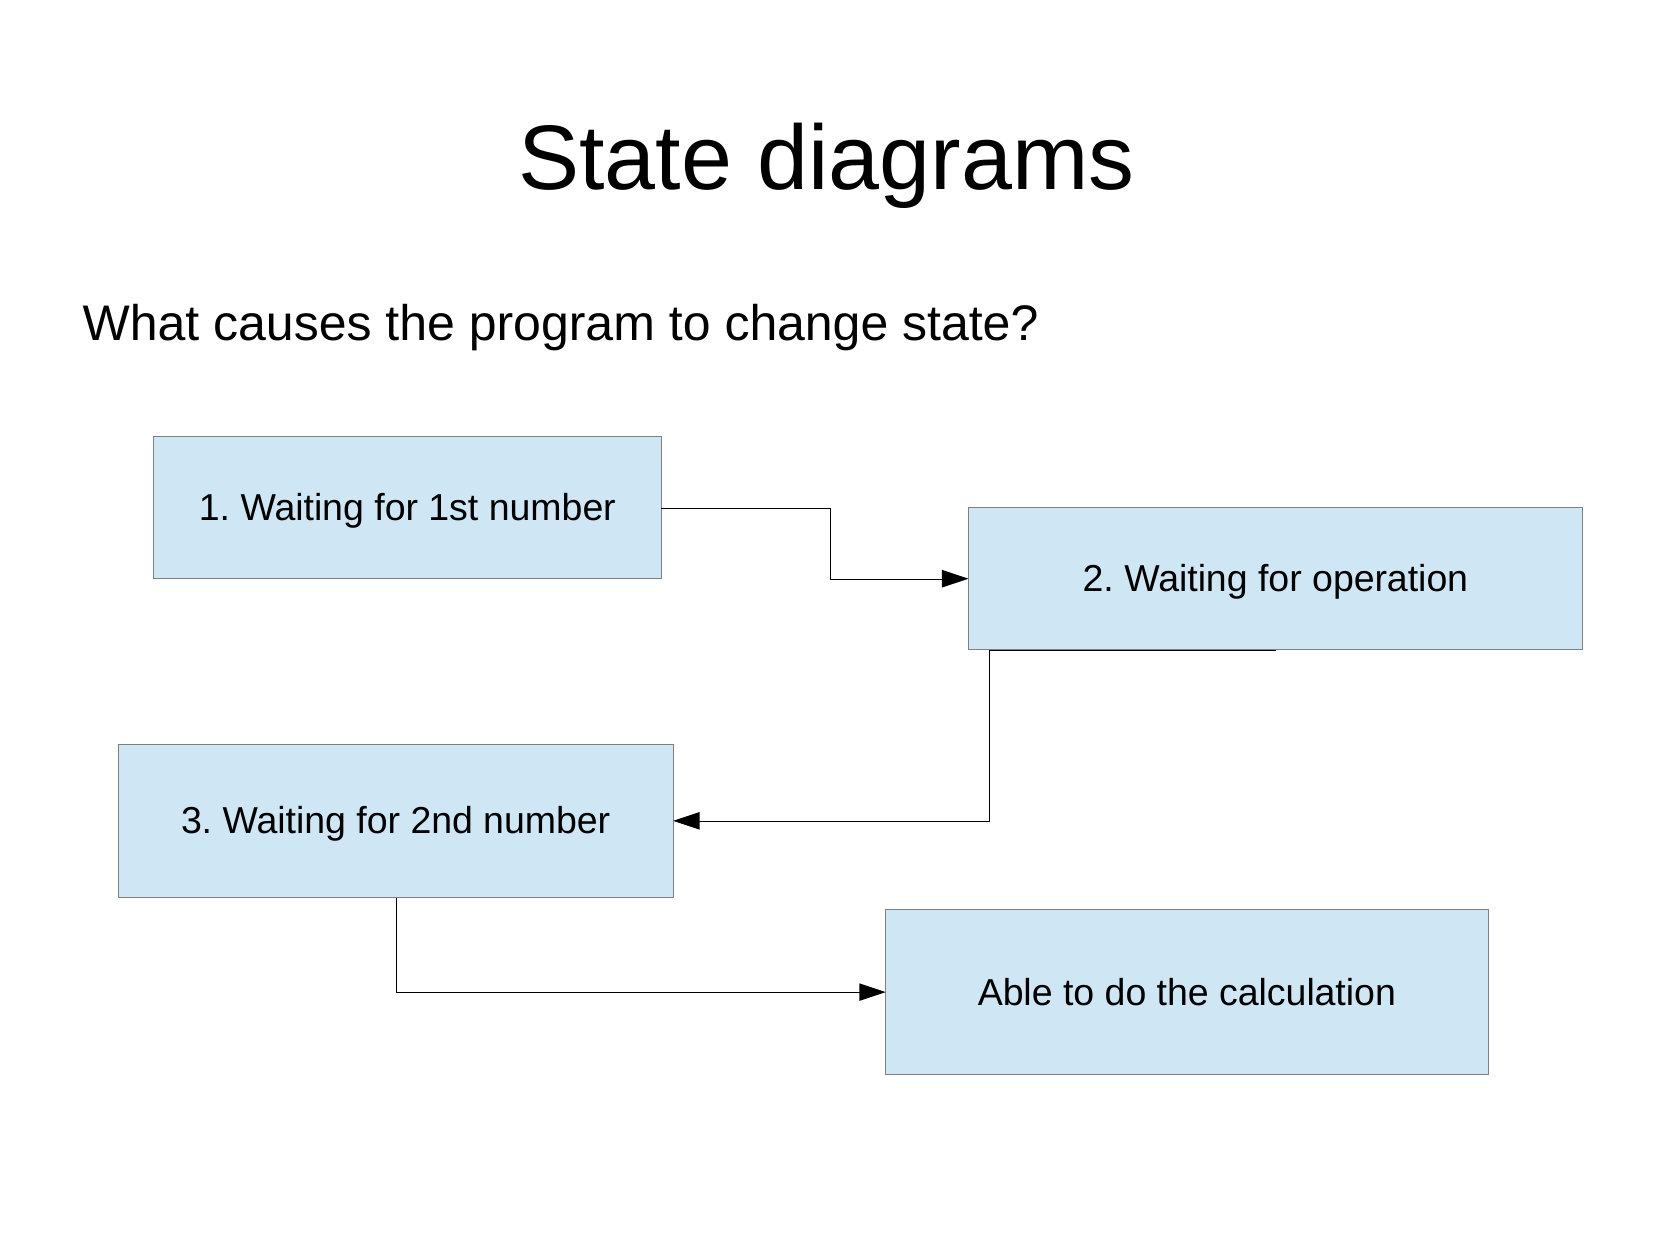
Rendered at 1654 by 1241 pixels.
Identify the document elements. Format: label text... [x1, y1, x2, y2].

text_box 1. Waiting for 1st number [153, 436, 662, 579]
text_box Able to do the calculation [885, 909, 1489, 1075]
text_box 2. Waiting for operation [968, 507, 1583, 650]
title State diagrams [82, 49, 1571, 257]
subtitle What causes the program to change state? [82, 290, 1538, 1164]
text_box 3. Waiting for 2nd number [118, 744, 674, 898]
